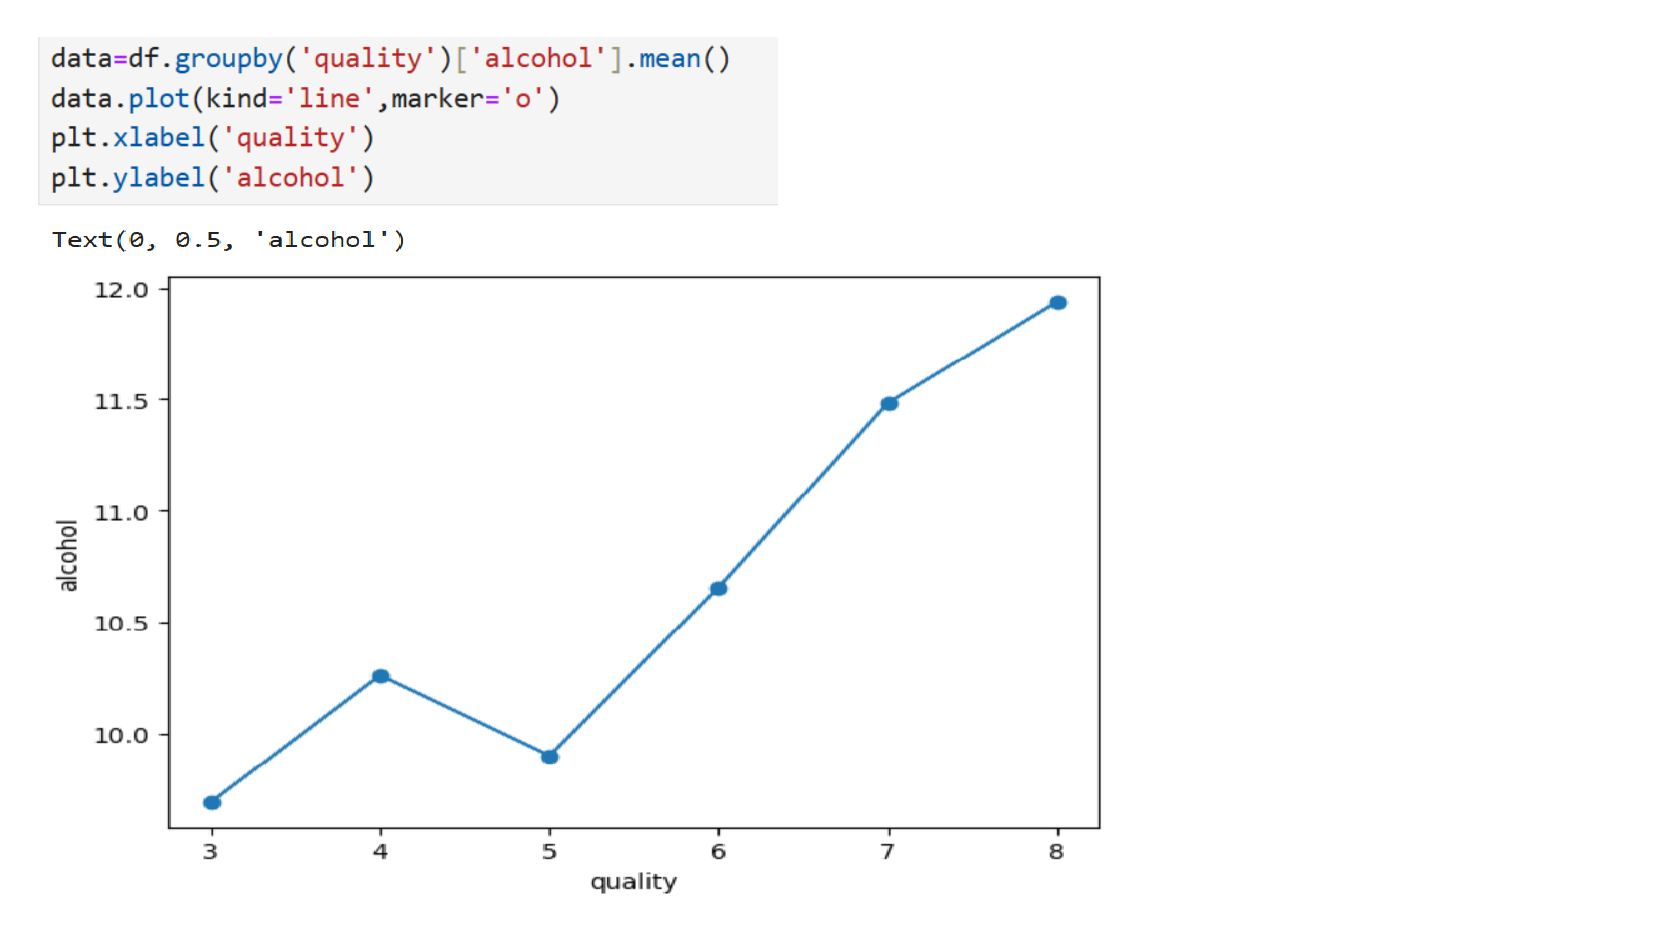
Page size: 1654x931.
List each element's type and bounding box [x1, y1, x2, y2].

picture [41, 224, 1163, 901]
picture [37, 37, 778, 208]
